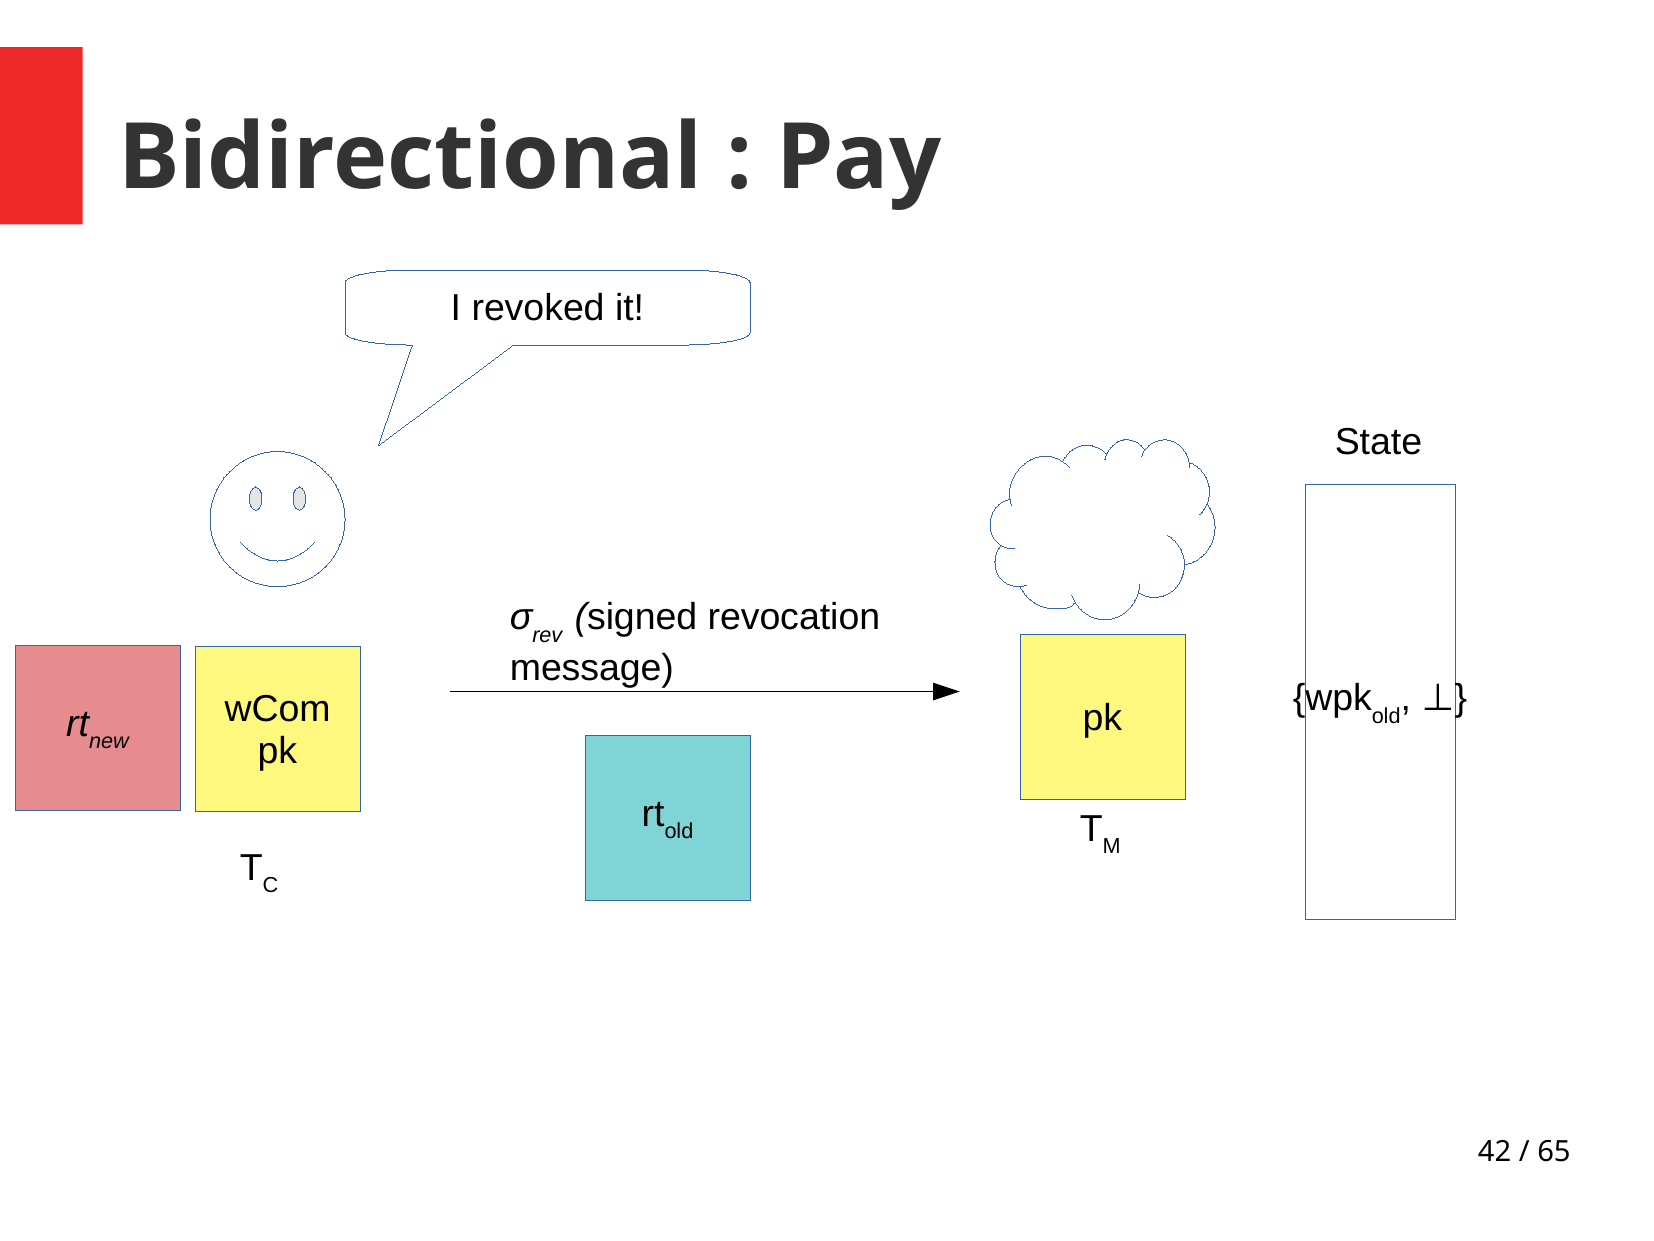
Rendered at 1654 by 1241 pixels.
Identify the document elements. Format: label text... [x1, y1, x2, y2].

text_box pk [1020, 634, 1186, 800]
text_box σrev (signed revocation message) [495, 588, 931, 739]
text_box TC [225, 838, 316, 947]
title Bidirectional : Pay [118, 49, 1571, 257]
text_box [990, 439, 1216, 620]
text_box rtold [585, 735, 751, 901]
text_box {wpkold, ⊥} [1305, 484, 1456, 920]
text_box TM [1065, 800, 1156, 908]
text_box State [1320, 412, 1471, 512]
text_box [210, 451, 346, 587]
text_box rtnew [15, 645, 181, 811]
text_box wCom pk [195, 646, 361, 812]
text_box I revoked it! [345, 270, 751, 446]
